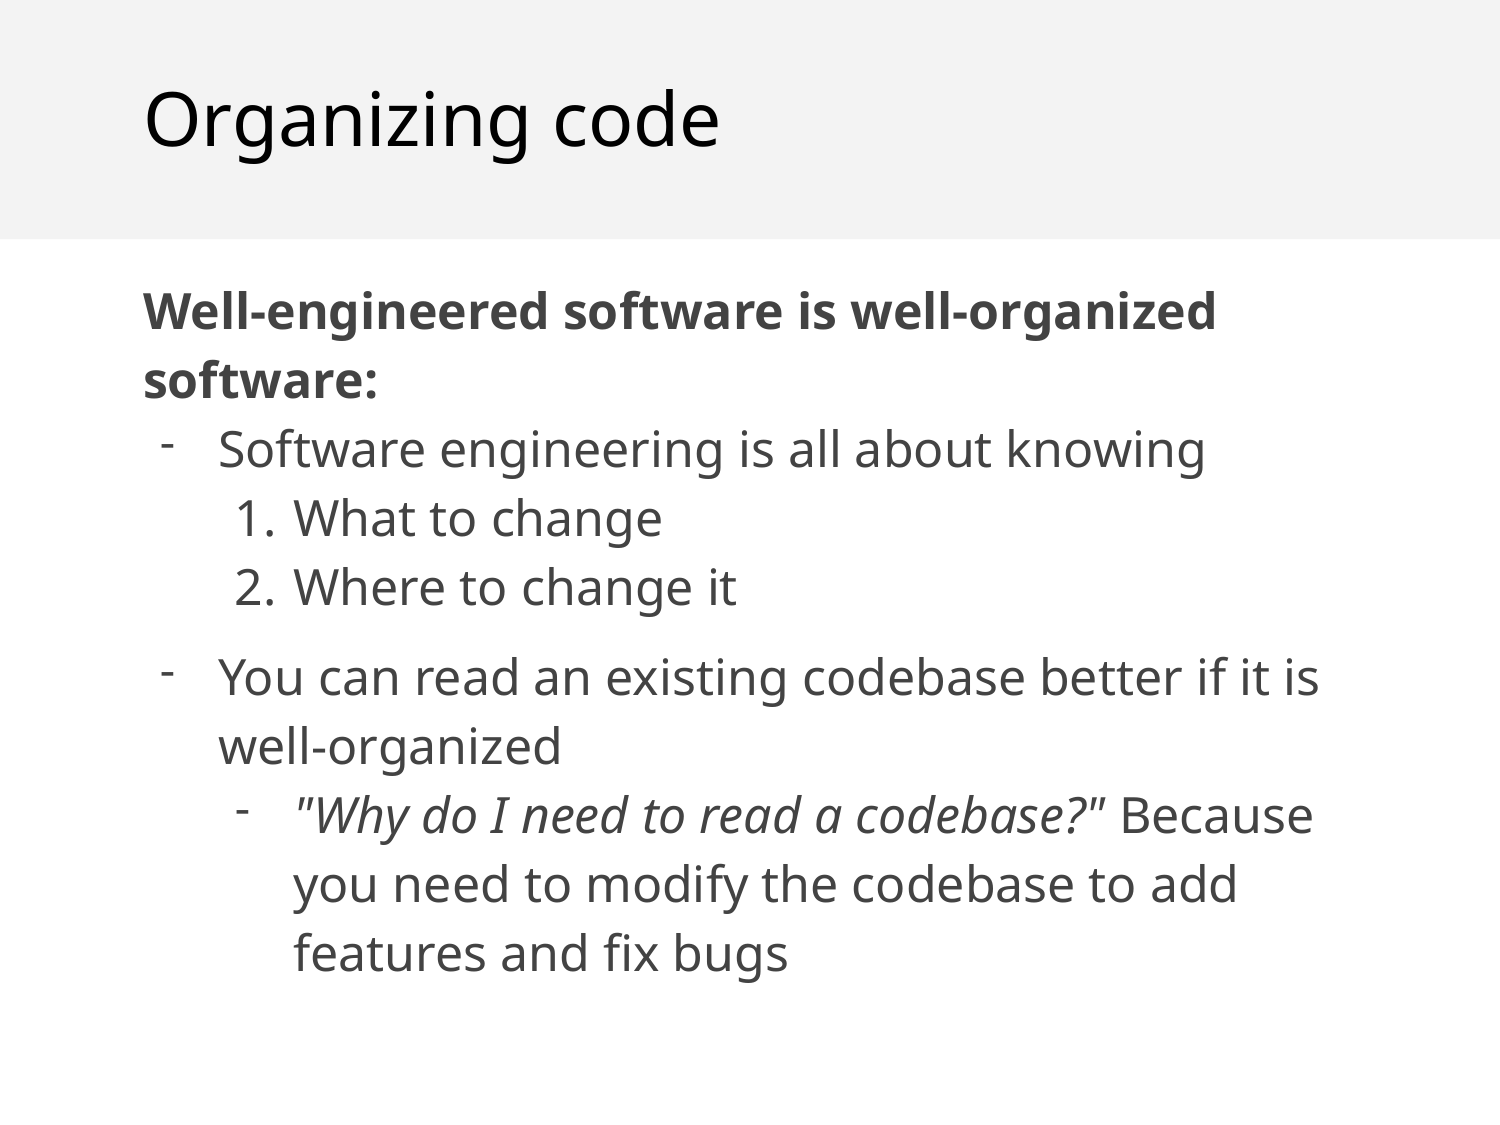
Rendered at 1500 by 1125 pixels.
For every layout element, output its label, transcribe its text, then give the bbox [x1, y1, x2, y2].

list Well-engineered software is well-organized software: Software engineering is all about knowing What to change Where to change it You can read an existing codebase better if it is well-organized "Why do I need to read a codebase?" Because you need to modify the codebase to add features and fix bugs [128, 255, 1372, 1004]
title Organizing code [128, 56, 1372, 183]
